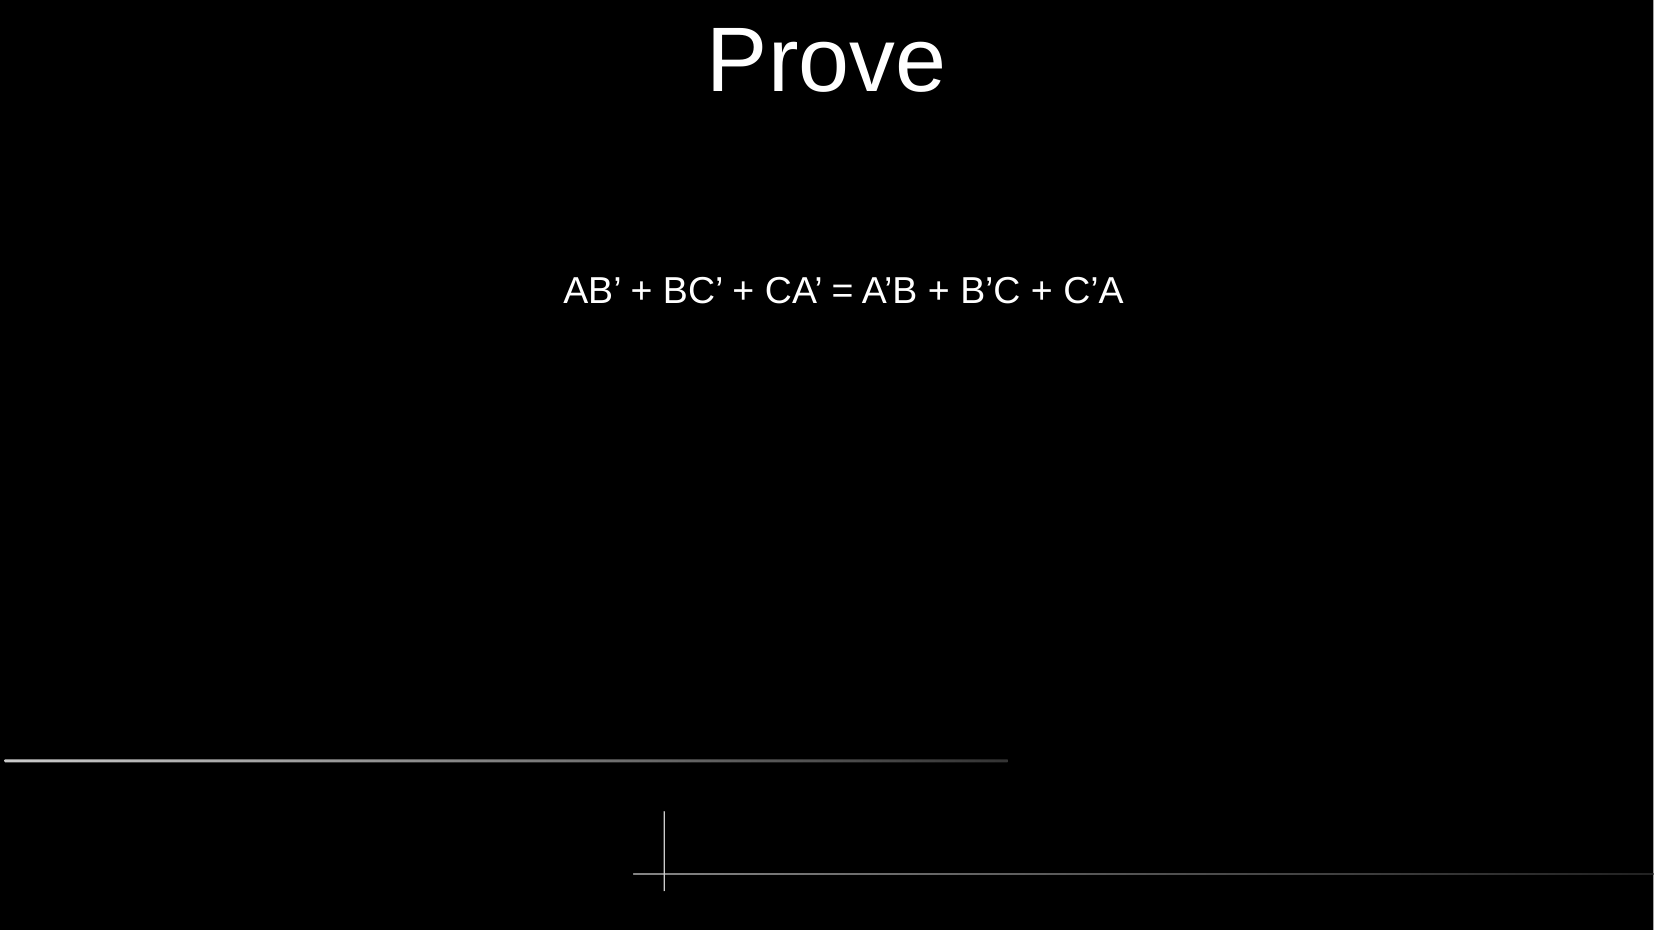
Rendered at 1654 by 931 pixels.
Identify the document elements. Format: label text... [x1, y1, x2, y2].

title Prove [88, 5, 1565, 114]
text_box AB’ + BC’ + CA’ = A’B + B’C + C’A [548, 262, 1139, 320]
